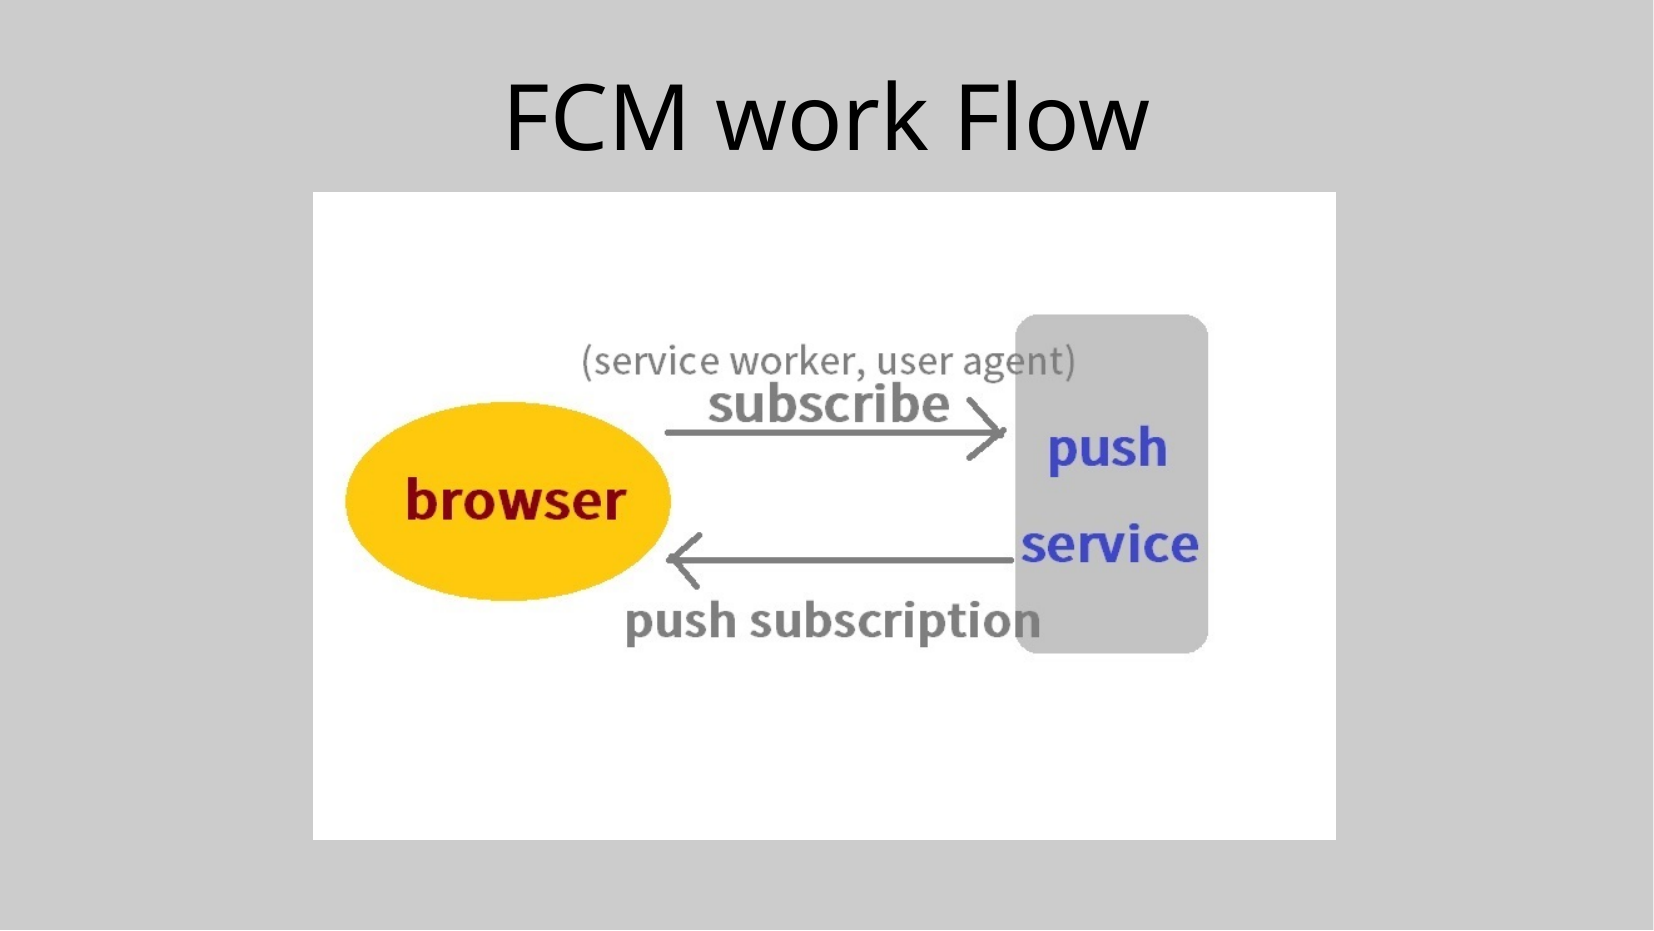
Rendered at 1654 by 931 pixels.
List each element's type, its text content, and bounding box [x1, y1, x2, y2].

picture [313, 192, 1336, 841]
title FCM work Flow [82, 37, 1571, 193]
